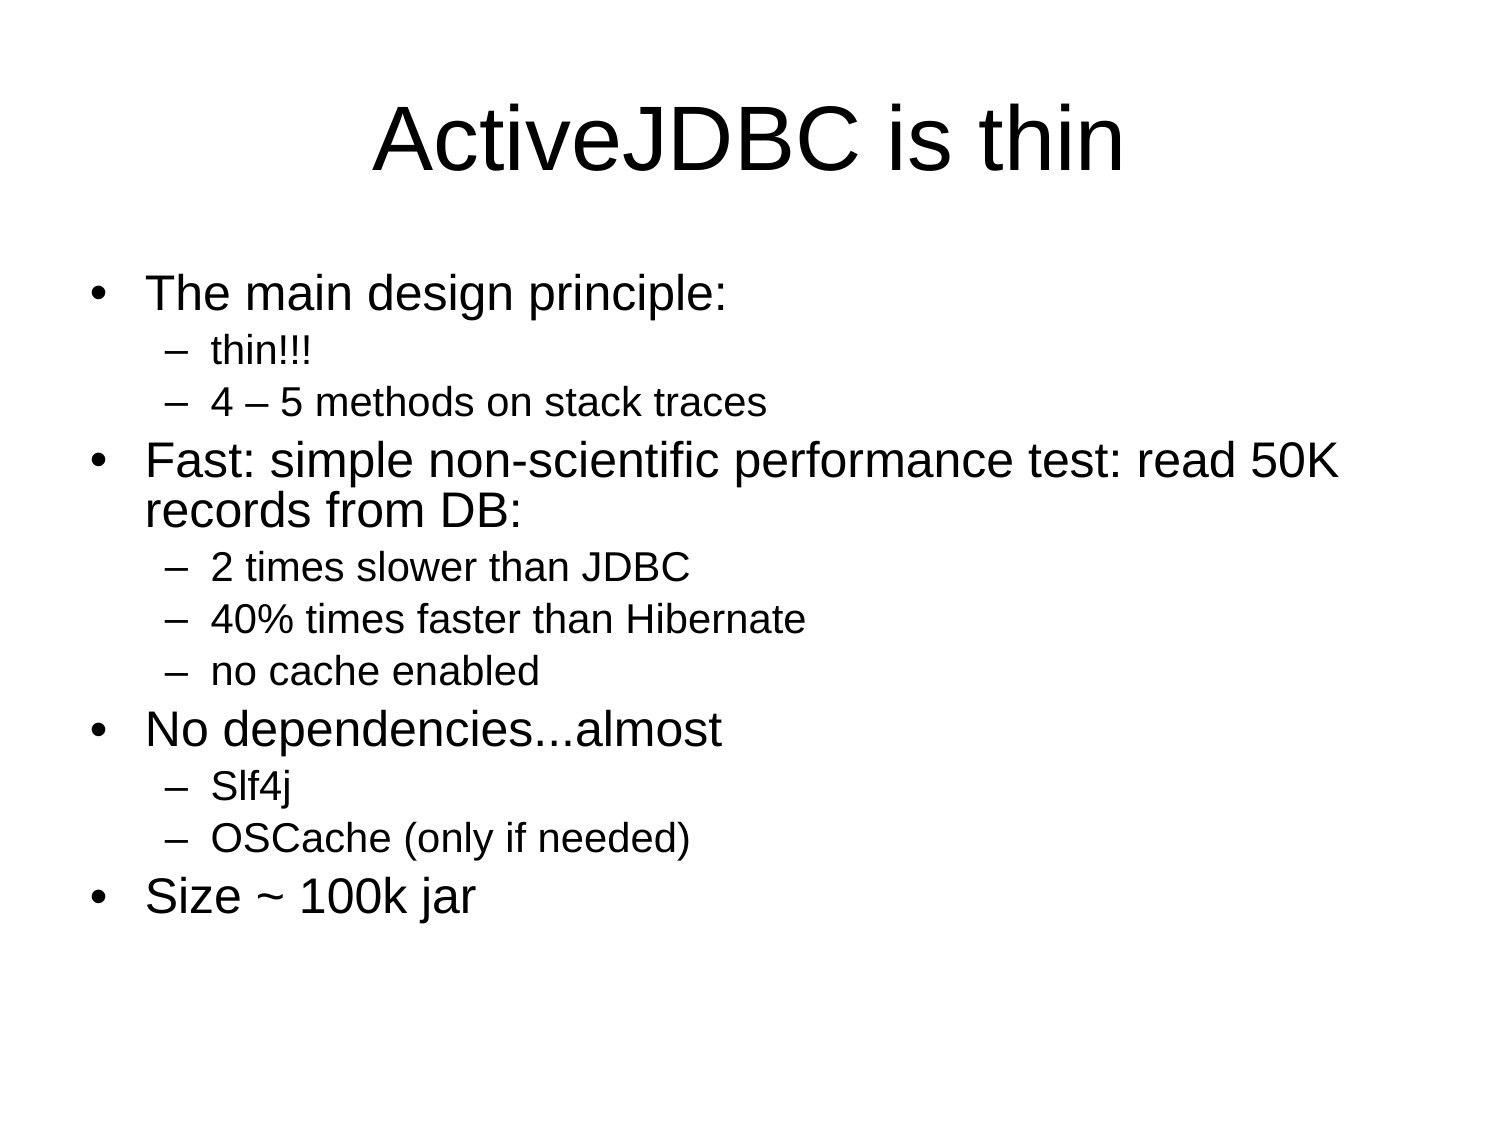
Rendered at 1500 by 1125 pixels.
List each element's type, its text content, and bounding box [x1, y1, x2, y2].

list The main design principle: thin!!! 4 – 5 methods on stack traces Fast: simple non-scientific performance test: read 50K records from DB: 2 times slower than JDBC 40% times faster than Hibernate no cache enabled No dependencies...almost Slf4j OSCache (only if needed) Size ~ 100k jar [75, 262, 1426, 1005]
title ActiveJDBC is thin [75, 45, 1426, 233]
